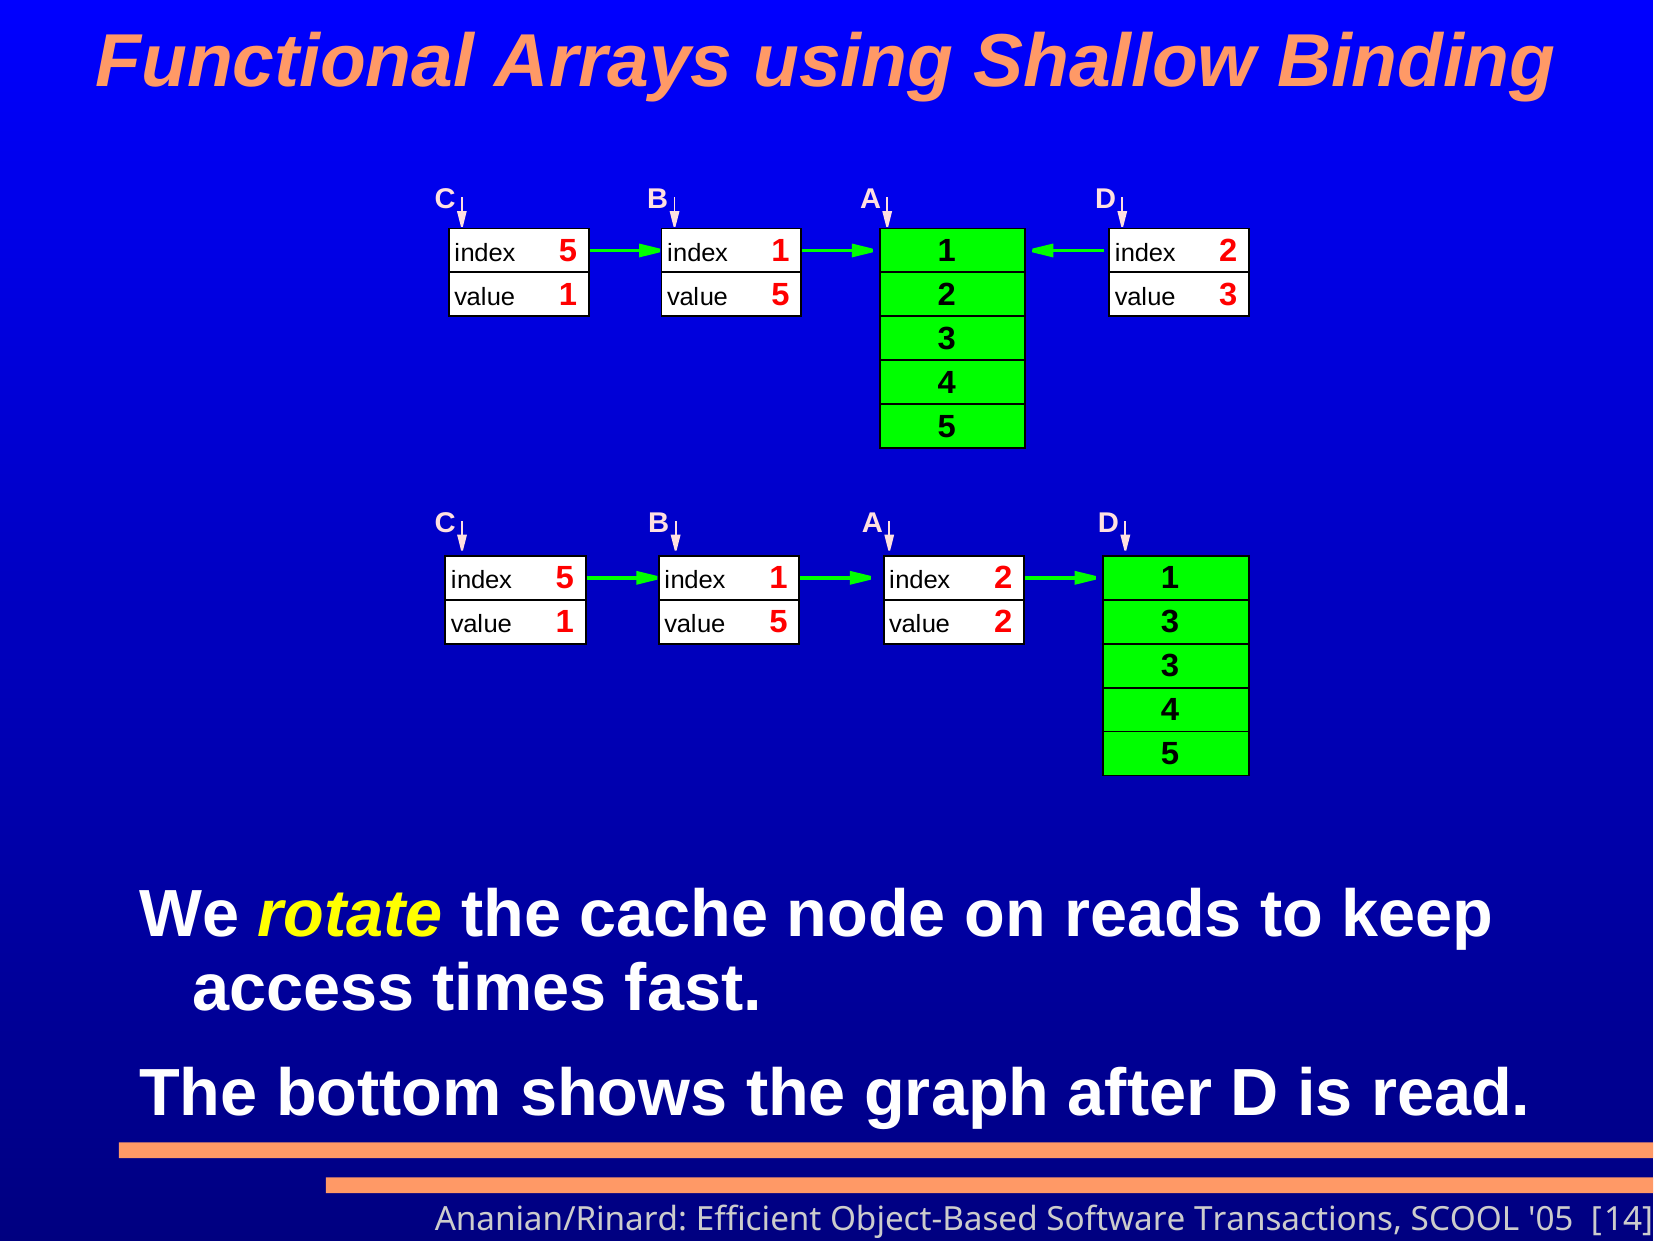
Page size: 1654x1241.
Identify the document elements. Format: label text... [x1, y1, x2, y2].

picture [421, 175, 1278, 476]
list We rotate the cache node on reads to keep access times fast. The bottom shows the graph after D is read. [121, 875, 1622, 1133]
title Functional Arrays using Shallow Binding [0, 0, 1653, 121]
picture [421, 498, 1278, 804]
